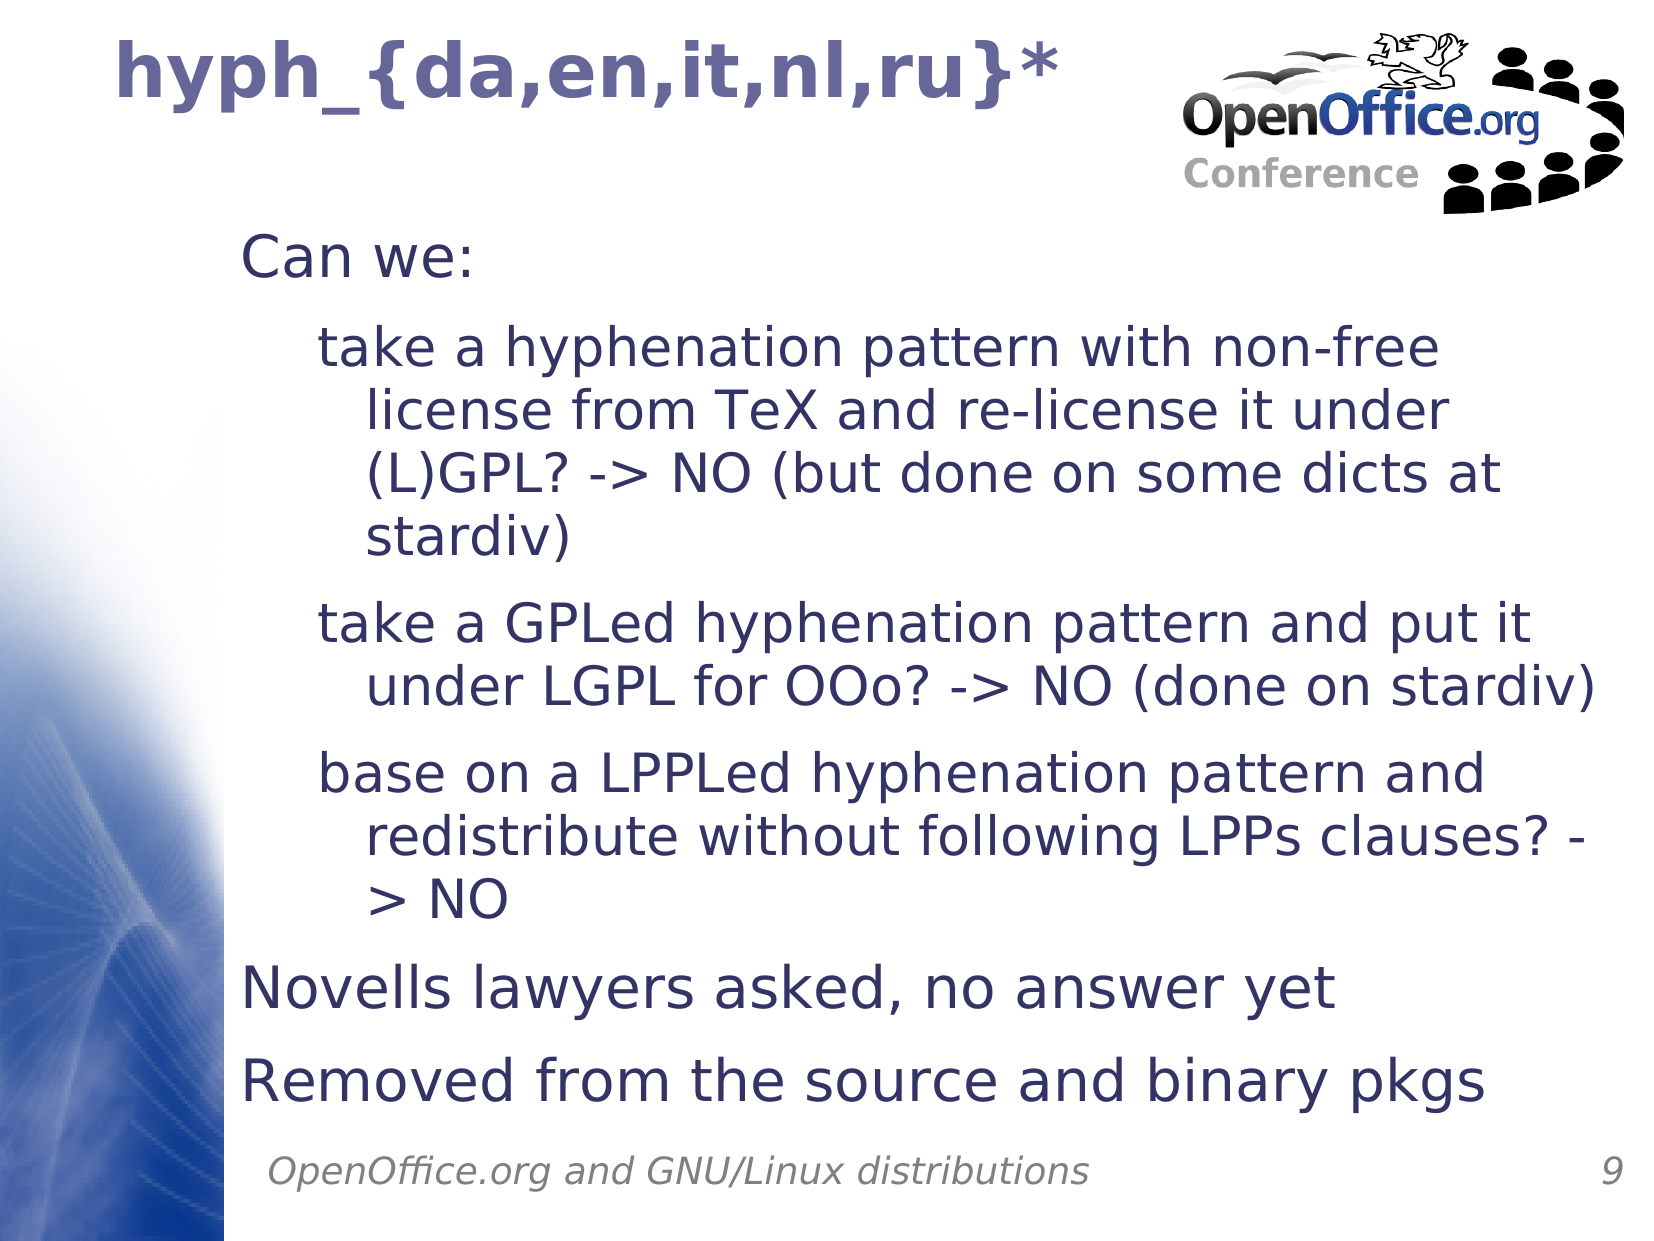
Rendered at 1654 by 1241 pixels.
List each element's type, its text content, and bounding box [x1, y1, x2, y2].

picture [0, 0, 224, 1241]
picture [1183, 33, 1624, 214]
title hyph_{da,en,it,nl,ru}* [24, 22, 1172, 121]
list Can we: take a hyphenation pattern with non-free license from TeX and re-license it under (L)GPL? -> NO (but done on some dicts at stardiv) take a GPLed hyphenation pattern and put it under LGPL for OOo? -> NO (done on stardiv) base on a LPPLed hyphenation pattern and redistribute without following LPPs clauses? -> NO Novells lawyers asked, no answer yet Removed from the source and binary pkgs [223, 223, 1619, 1118]
